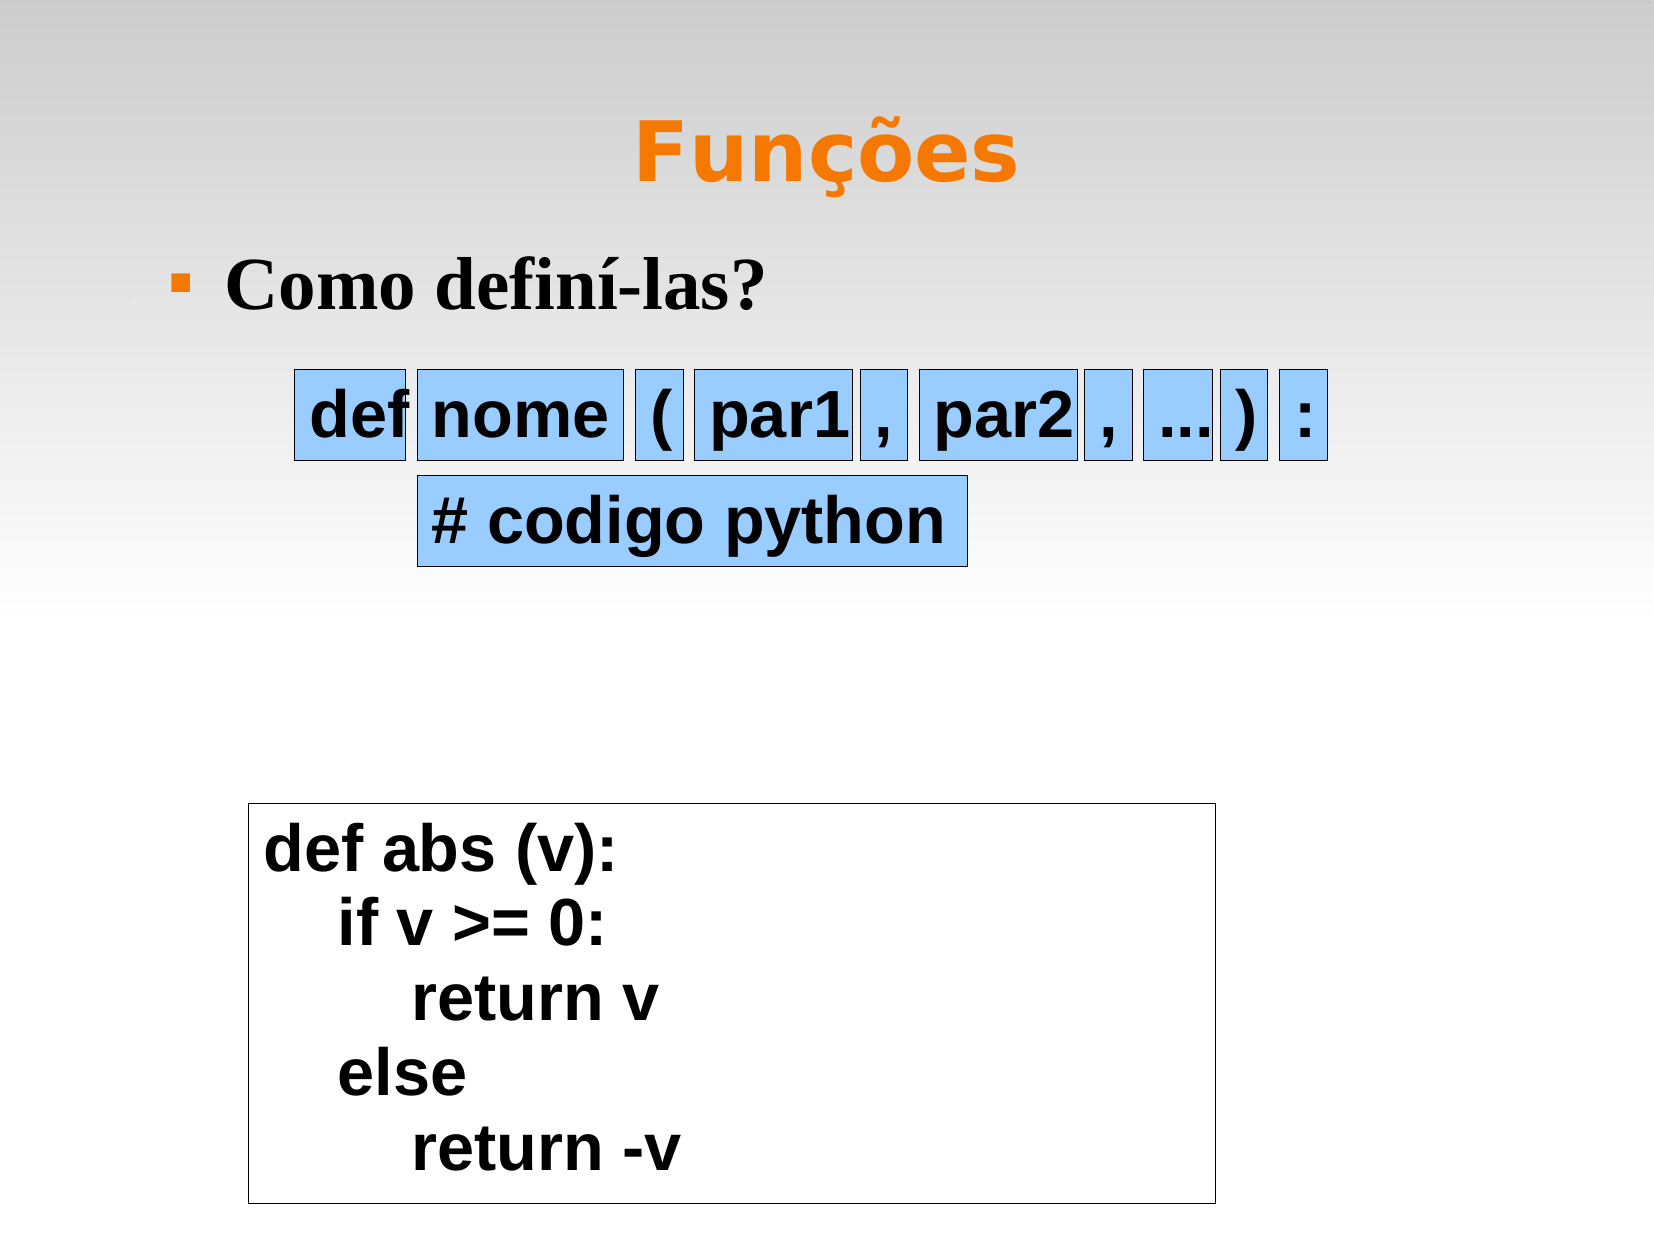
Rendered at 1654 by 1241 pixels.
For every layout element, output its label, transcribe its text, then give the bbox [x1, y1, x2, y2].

text_box ( [635, 369, 684, 461]
list Como definí-las? [82, 242, 1571, 1062]
text_box par2 [919, 369, 1078, 461]
text_box ... [1143, 369, 1213, 461]
text_box par1 [694, 369, 853, 461]
title Funções [82, 49, 1571, 242]
text_box def [294, 369, 406, 461]
text_box : [1279, 369, 1328, 461]
text_box # codigo python [417, 475, 968, 567]
text_box , [860, 369, 908, 461]
text_box nome [417, 369, 624, 461]
text_box ) [1220, 369, 1268, 461]
text_box def abs (v): if v >= 0: return v else return -v [248, 803, 1216, 1204]
text_box , [1084, 369, 1133, 461]
